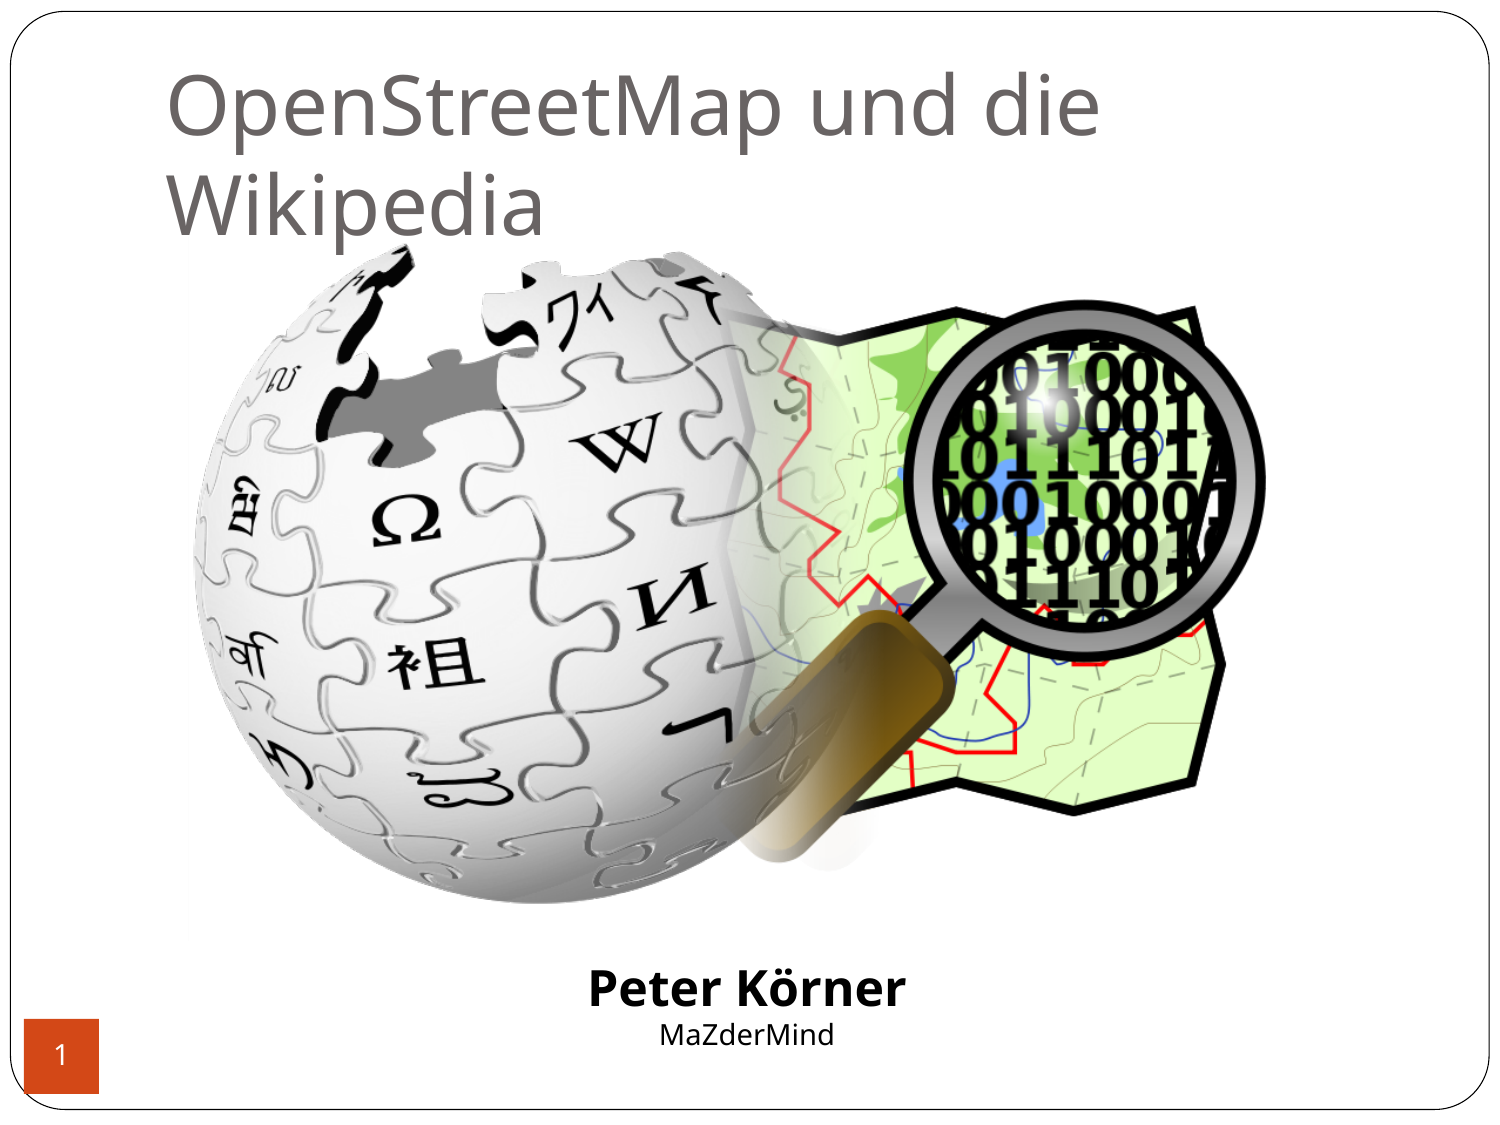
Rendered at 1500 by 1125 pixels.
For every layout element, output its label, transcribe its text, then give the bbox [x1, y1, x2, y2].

title OpenStreetMap und die Wikipedia [150, 45, 1426, 233]
text_box 1 [23, 1018, 99, 1094]
picture [187, 237, 1313, 941]
text_box Peter Körner MaZderMind [597, 949, 897, 1061]
